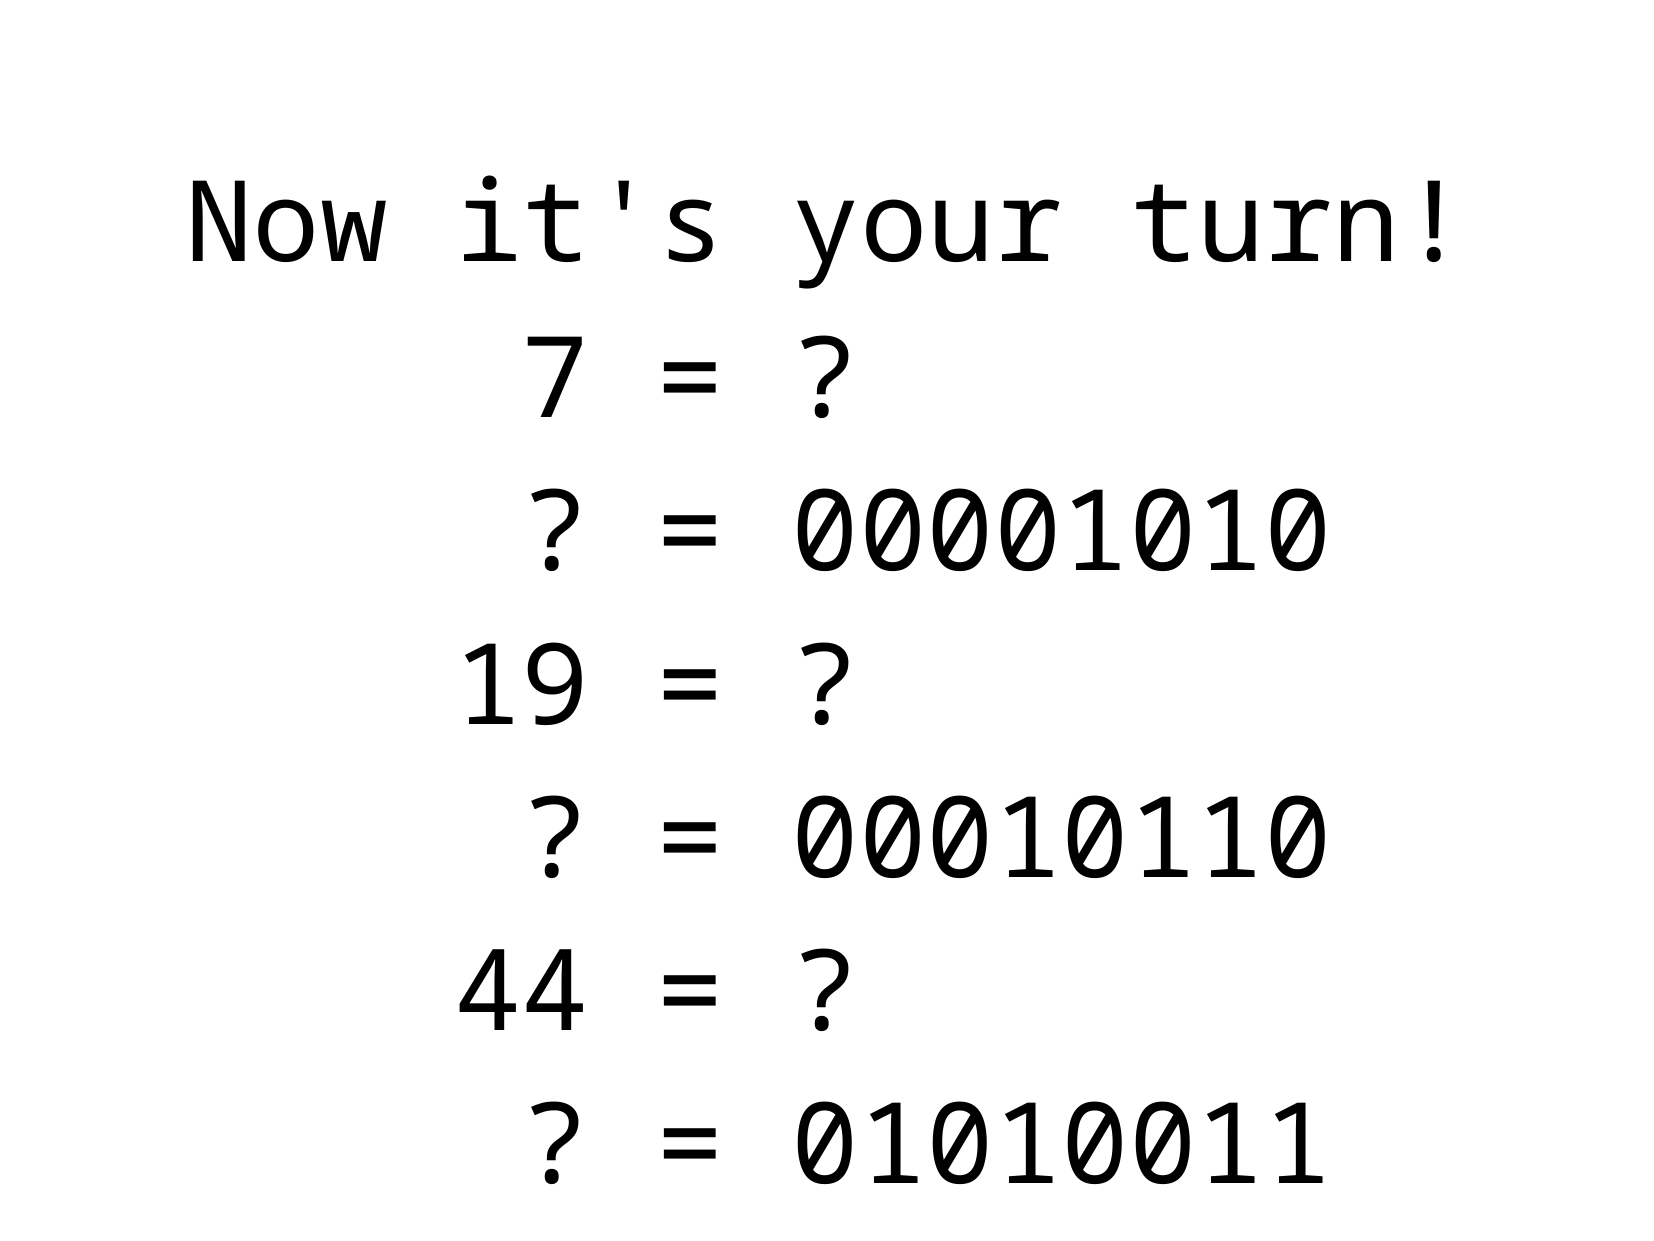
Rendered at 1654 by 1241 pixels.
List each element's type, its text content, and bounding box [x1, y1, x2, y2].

title 7 = ? ? = 00001010 19 = ? ? = 00010110 44 = ? ? = 01010011 [0, 274, 1384, 1241]
title Now it's your turn! [82, 114, 1571, 322]
